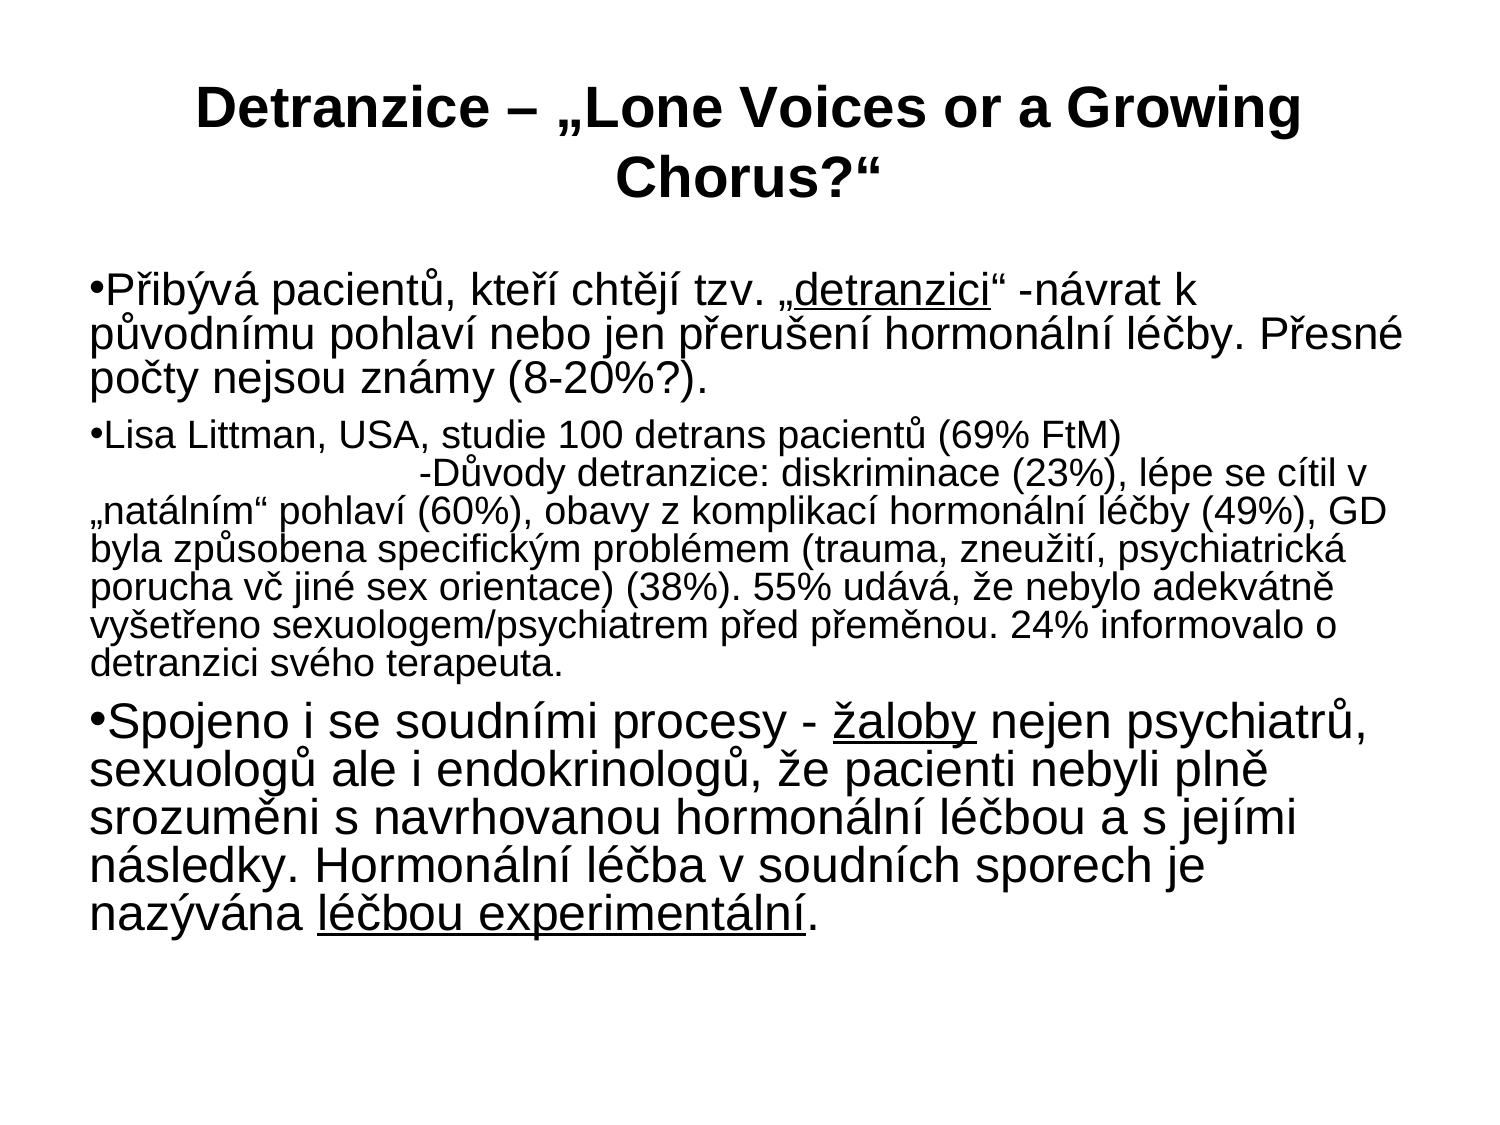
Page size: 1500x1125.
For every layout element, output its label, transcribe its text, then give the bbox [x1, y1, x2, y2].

list Přibývá pacientů, kteří chtějí tzv. „detranzici“ -návrat k původnímu pohlaví nebo jen přerušení hormonální léčby. Přesné počty nejsou známy (8-20%?). Lisa Littman, USA, studie 100 detrans pacientů (69% FtM) -Důvody detranzice: diskriminace (23%), lépe se cítil v „natálním“ pohlaví (60%), obavy z komplikací hormonální léčby (49%), GD byla způsobena specifickým problémem (trauma, zneužití, psychiatrická porucha vč jiné sex orientace) (38%). 55% udává, že nebylo adekvátně vyšetřeno sexuologem/psychiatrem před přeměnou. 24% informovalo o detranzici svého terapeuta. Spojeno i se soudními procesy - žaloby nejen psychiatrů, sexuologů ale i endokrinologů, že pacienti nebyli plně srozuměni s navrhovanou hormonální léčbou a s jejími následky. Hormonální léčba v soudních sporech je nazývána léčbou experimentální. [75, 262, 1426, 1005]
title Detranzice – „Lone Voices or a Growing Chorus?“ [75, 45, 1426, 233]
